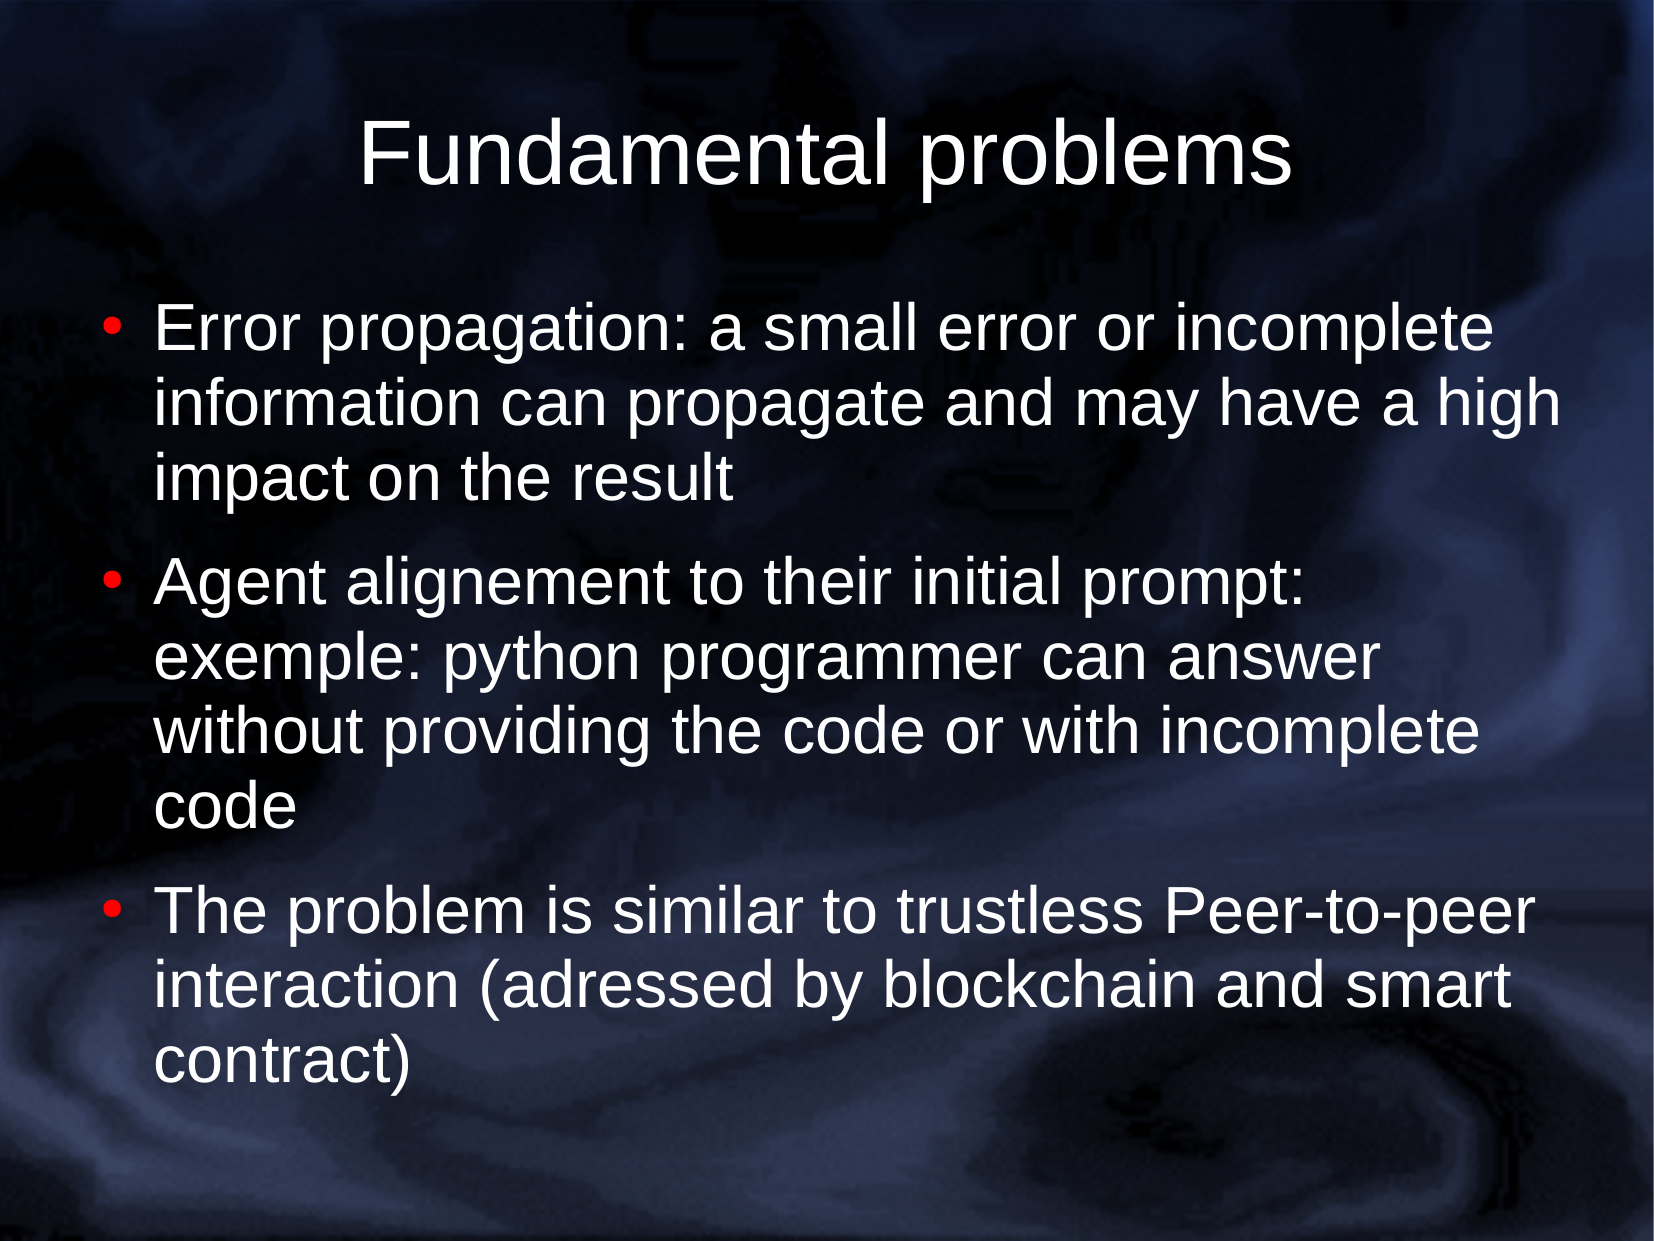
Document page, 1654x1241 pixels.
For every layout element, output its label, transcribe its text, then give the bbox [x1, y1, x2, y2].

title Fundamental problems [82, 49, 1571, 257]
picture [0, 0, 1654, 1241]
list Error propagation: a small error or incomplete information can propagate and may have a high impact on the result Agent alignement to their initial prompt: exemple: python programmer can answer without providing the code or with incomplete code The problem is similar to trustless Peer-to-peer interaction (adressed by blockchain and smart contract) [82, 290, 1571, 1109]
